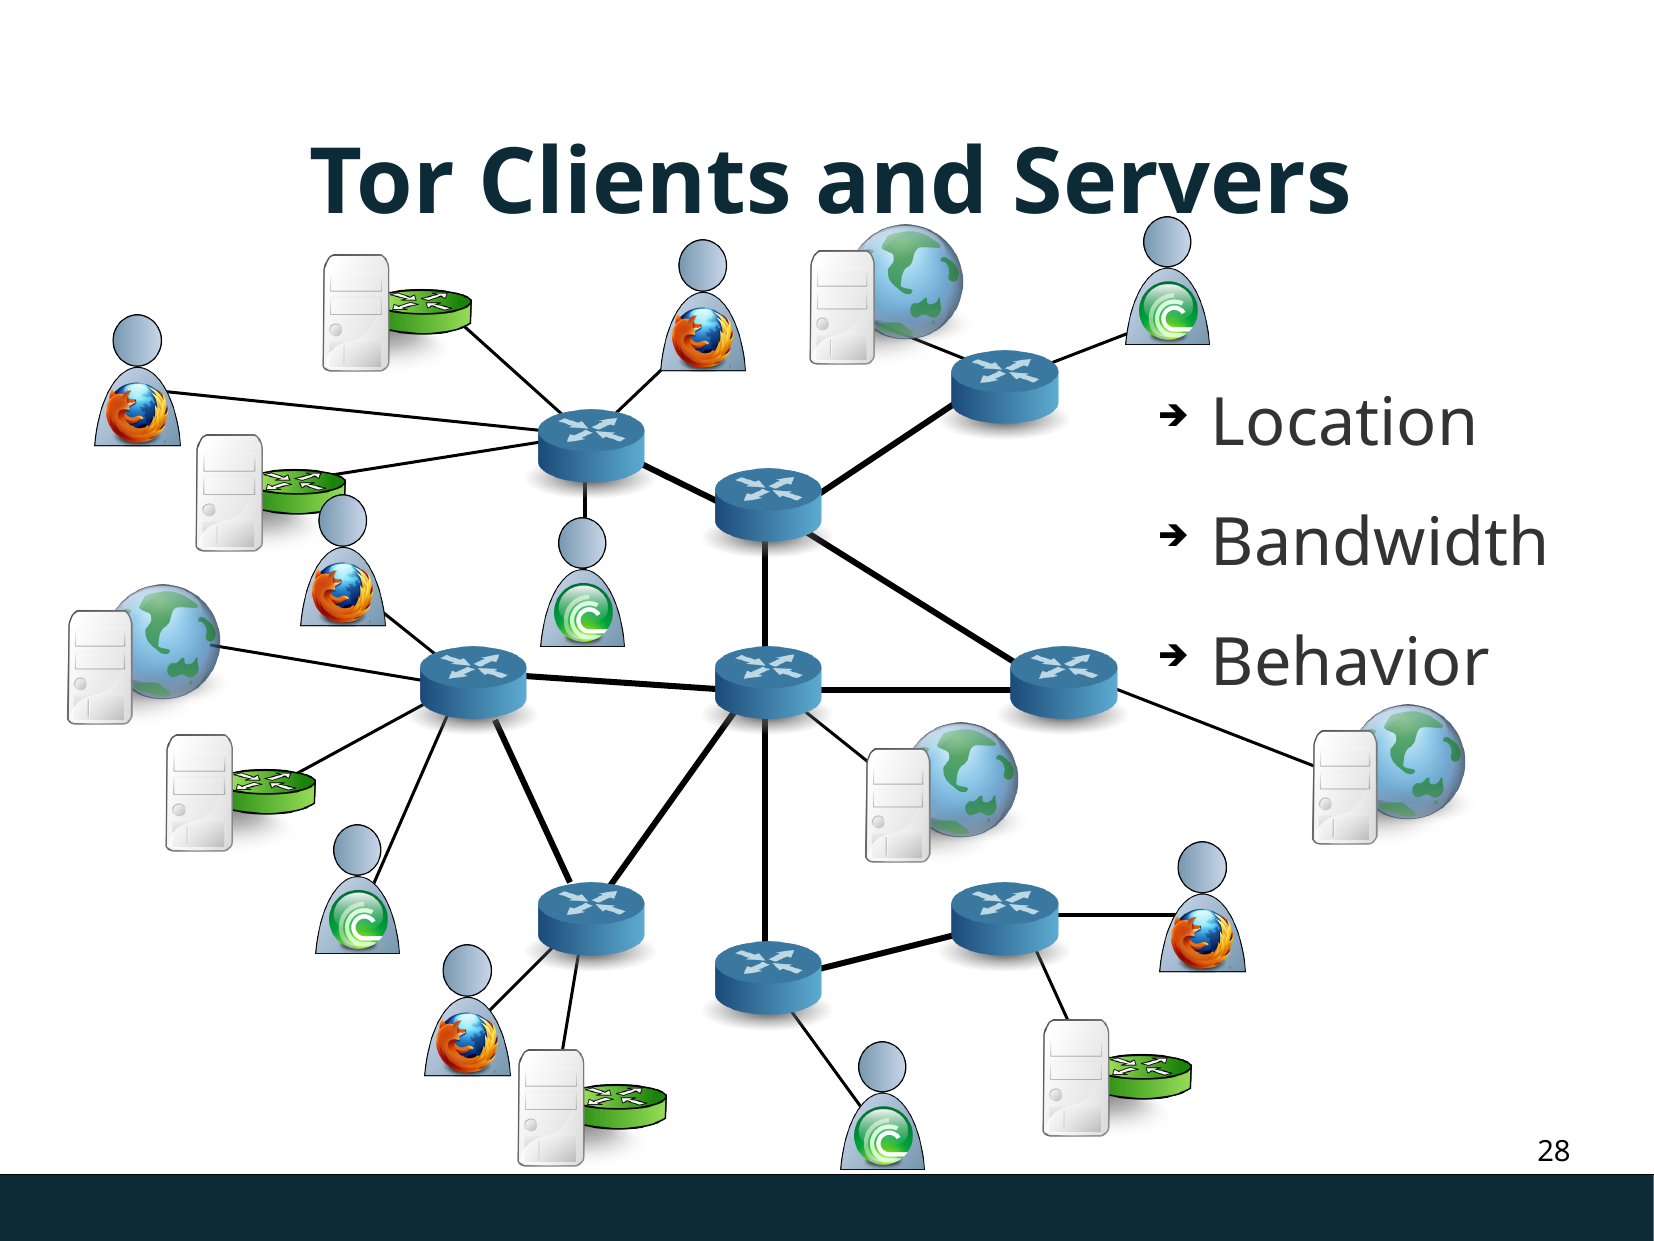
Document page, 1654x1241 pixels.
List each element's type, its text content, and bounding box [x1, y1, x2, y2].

picture [700, 468, 834, 558]
picture [540, 517, 625, 647]
picture [936, 882, 1071, 972]
picture [94, 314, 181, 449]
picture [660, 239, 746, 374]
picture [158, 734, 400, 954]
picture [840, 1041, 925, 1171]
picture [1125, 216, 1210, 346]
picture [1159, 841, 1246, 976]
picture [700, 646, 834, 736]
picture [700, 941, 834, 1031]
picture [802, 224, 1071, 440]
picture [188, 434, 386, 629]
list Location Bandwidth Behavior [1140, 374, 1591, 1021]
picture [1305, 704, 1478, 848]
picture [405, 646, 539, 736]
picture [858, 646, 1130, 866]
picture [424, 944, 667, 1171]
picture [315, 254, 472, 376]
picture [60, 584, 233, 728]
picture [523, 409, 657, 499]
picture [523, 882, 657, 972]
title Tor Clients and Servers [86, 74, 1575, 282]
picture [1035, 1019, 1192, 1141]
